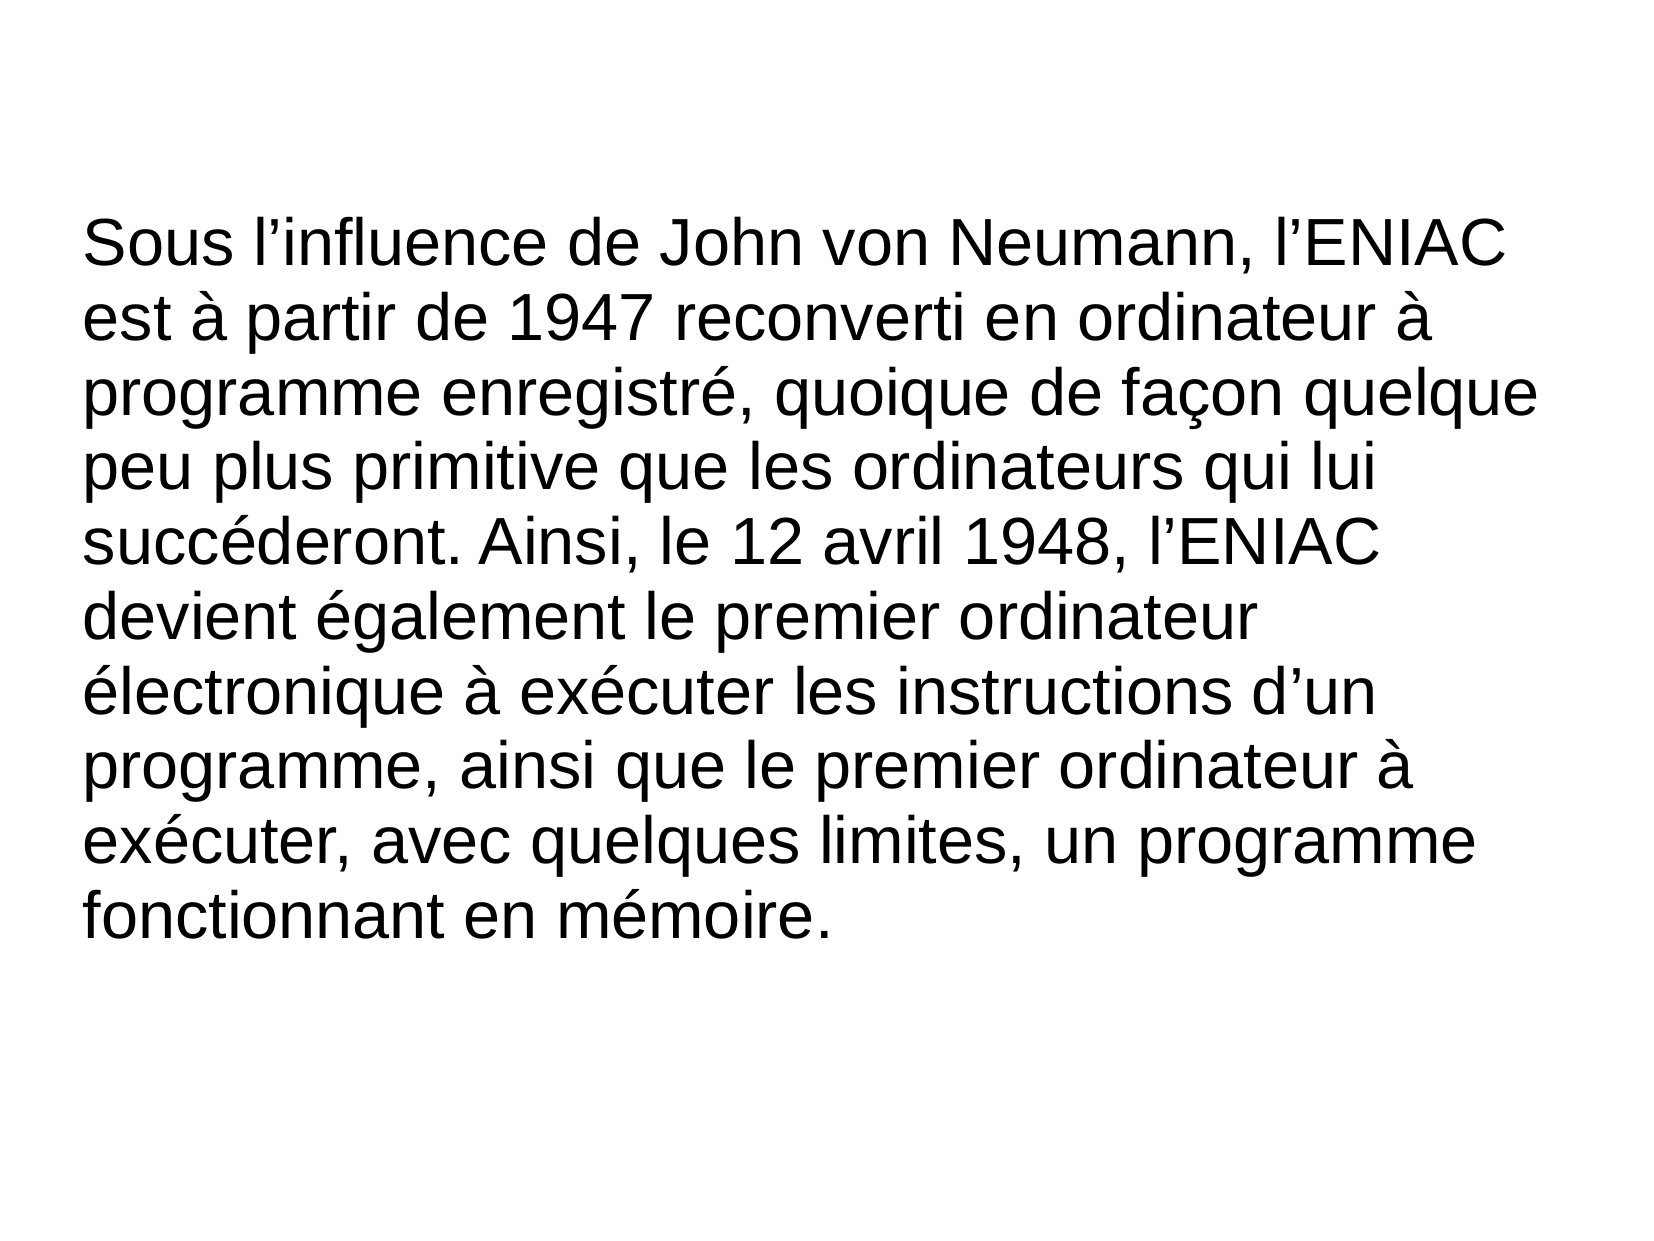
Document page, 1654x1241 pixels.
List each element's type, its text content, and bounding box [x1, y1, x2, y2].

subtitle Sous l’influence de John von Neumann, l’ENIAC est à partir de 1947 reconverti en ordinateur à programme enregistré, quoique de façon quelque peu plus primitive que les ordinateurs qui lui succéderont. Ainsi, le 12 avril 1948, l’ENIAC devient également le premier ordinateur électronique à exécuter les instructions d’un programme, ainsi que le premier ordinateur à exécuter, avec quelques limites, un programme fonctionnant en mémoire. [82, 49, 1571, 1109]
